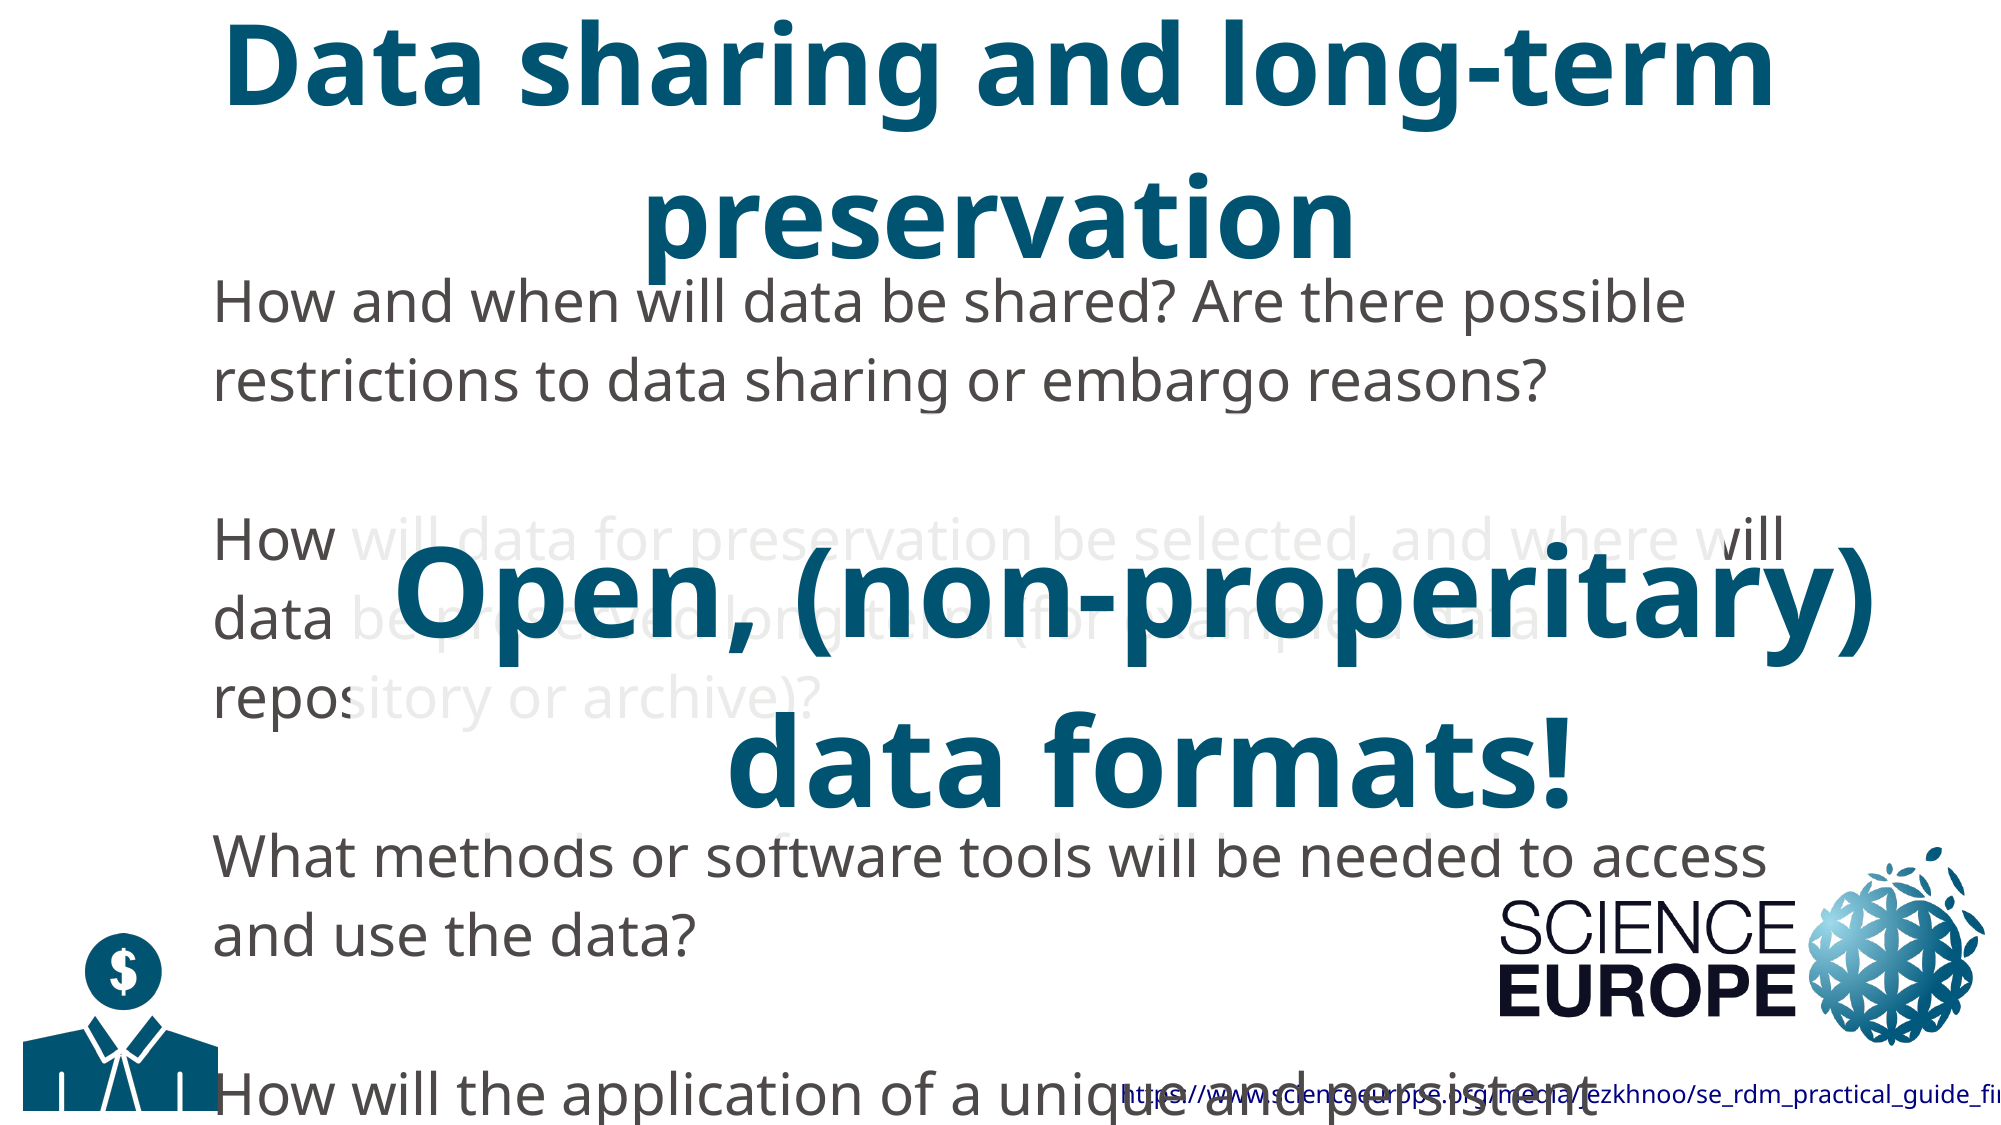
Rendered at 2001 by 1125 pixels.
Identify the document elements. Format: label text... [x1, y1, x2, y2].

text_box Open, (non-properitary) data formats! [376, 496, 1699, 886]
text_box How and when will data be shared? Are there possible restrictions to data sharing or embargo reasons? How will data for preservation be selected, and where will data be preserved long-term (for example a data repository or archive)? What methods or software tools will be needed to access and use the data? How will the application of a unique and persistent identifier (such as a Digital Object Identifier (DOI)) to each data set be ensured? [162, 252, 1808, 909]
picture [23, 933, 218, 1111]
picture [60, 1072, 64, 1111]
picture [1930, 995, 1942, 1009]
title Data sharing and long-term preservation [100, 26, 1900, 252]
text_box https://www.scienceeurope.org/media/jezkhnoo/se_rdm_practical_guide_final.pdf [1105, 1068, 1985, 1109]
picture [111, 948, 136, 995]
picture [1961, 979, 1967, 986]
picture [1943, 976, 1952, 989]
picture [1500, 847, 1985, 1046]
text_box [350, 413, 1725, 839]
picture [178, 1072, 182, 1111]
